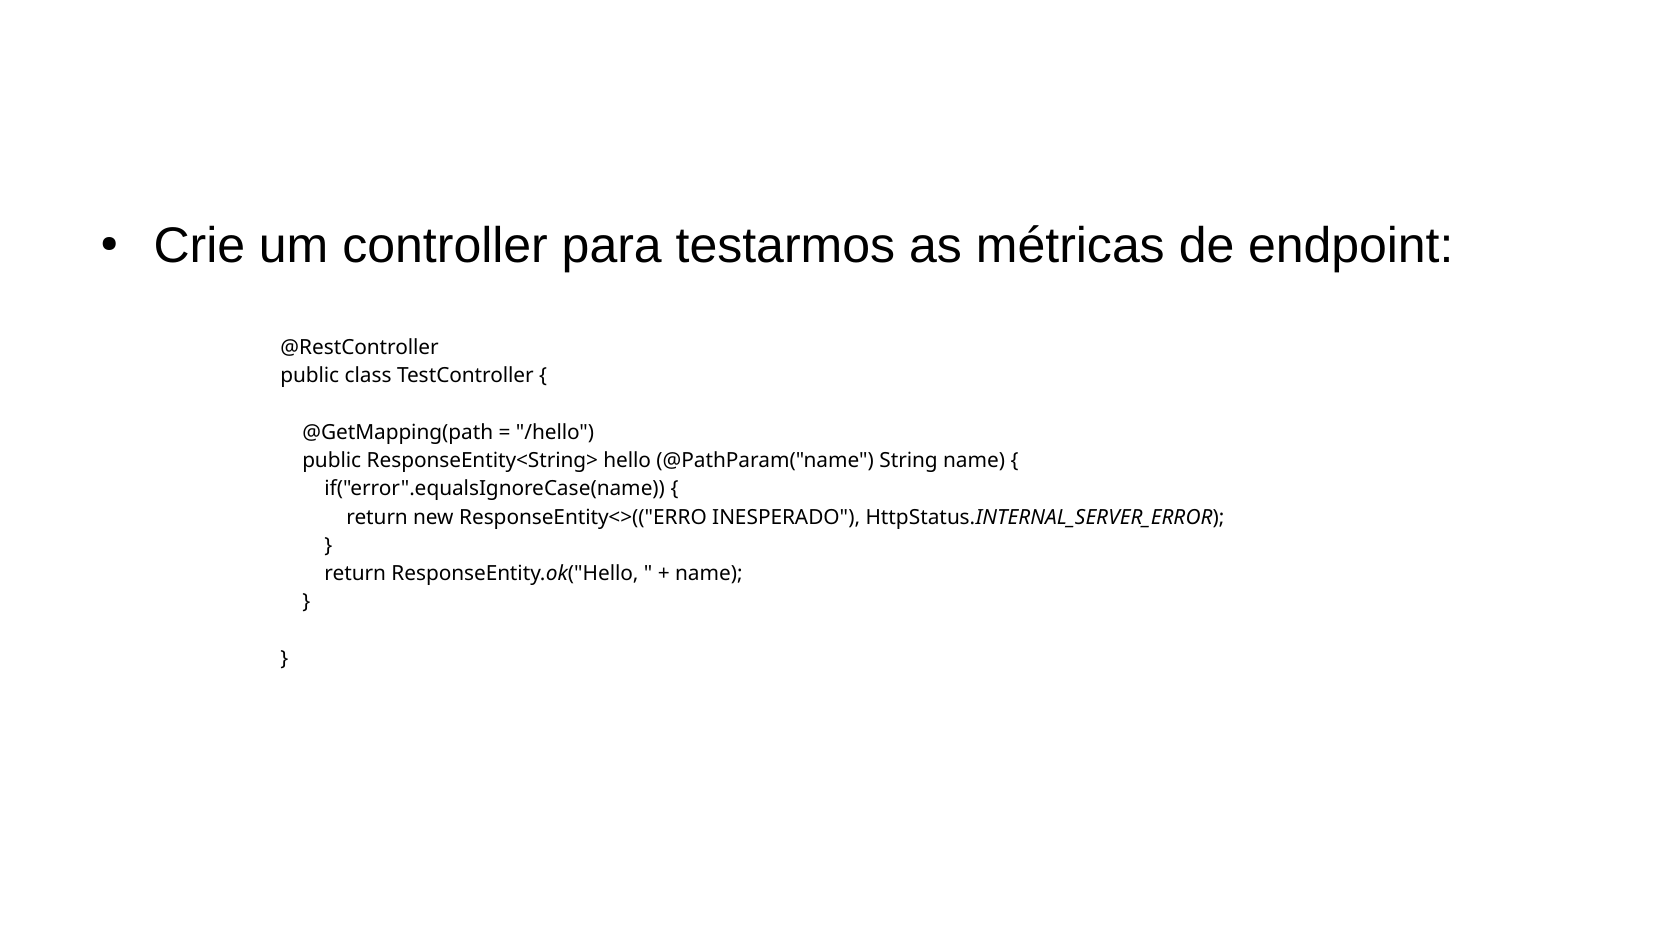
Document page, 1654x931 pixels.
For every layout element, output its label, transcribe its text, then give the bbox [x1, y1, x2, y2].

text_box @RestController public class TestController { @GetMapping(path = "/hello") public ResponseEntity<String> hello (@PathParam("name") String name) { if("error".equalsIgnoreCase(name)) { return new ResponseEntity<>(("ERRO INESPERADO"), HttpStatus.INTERNAL_SERVER_ERROR); } return ResponseEntity.ok("Hello, " + name); } } [265, 324, 1388, 631]
list Crie um controller para testarmos as métricas de endpoint: [82, 217, 1571, 296]
